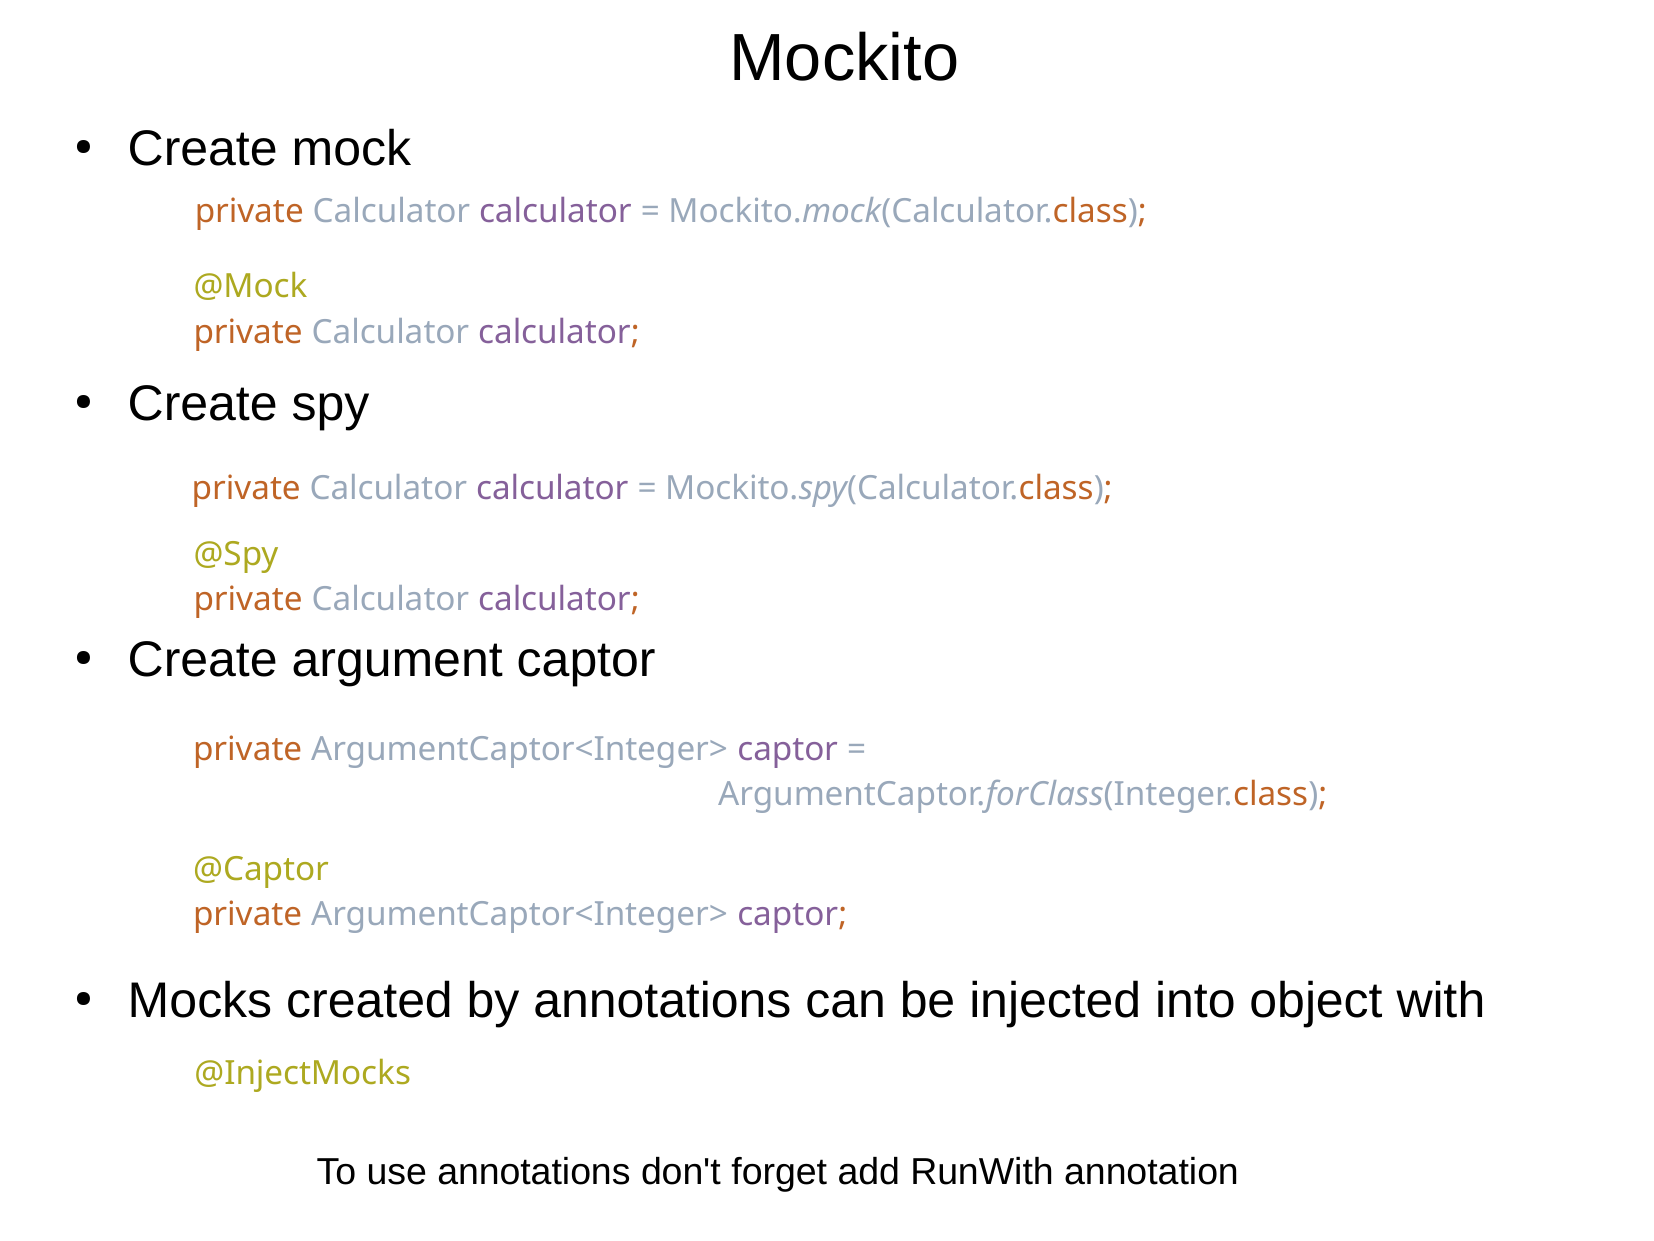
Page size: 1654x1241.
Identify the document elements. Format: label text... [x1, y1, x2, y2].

text_box @Captor private ArgumentCaptor<Integer> captor; [178, 837, 991, 931]
text_box @Mock private Calculator calculator; [178, 255, 811, 348]
text_box private ArgumentCaptor<Integer> captor = ArgumentCaptor.forClass(Integer.class); [178, 717, 1516, 811]
text_box private Calculator calculator = Mockito.mock(Calculator.class); [180, 180, 1474, 234]
text_box private Calculator calculator = Mockito.spy(Calculator.class); [176, 456, 1450, 511]
list Create mock Create spy Create argument captor Mocks created by annotations can be injected into object with [56, 120, 1546, 1028]
title Mockito [82, 13, 1571, 100]
text_box @InjectMocks [179, 1041, 451, 1096]
text_box To use annotations don't forget add RunWith annotation [301, 1143, 1261, 1201]
text_box @Spy private Calculator calculator; [178, 522, 811, 616]
